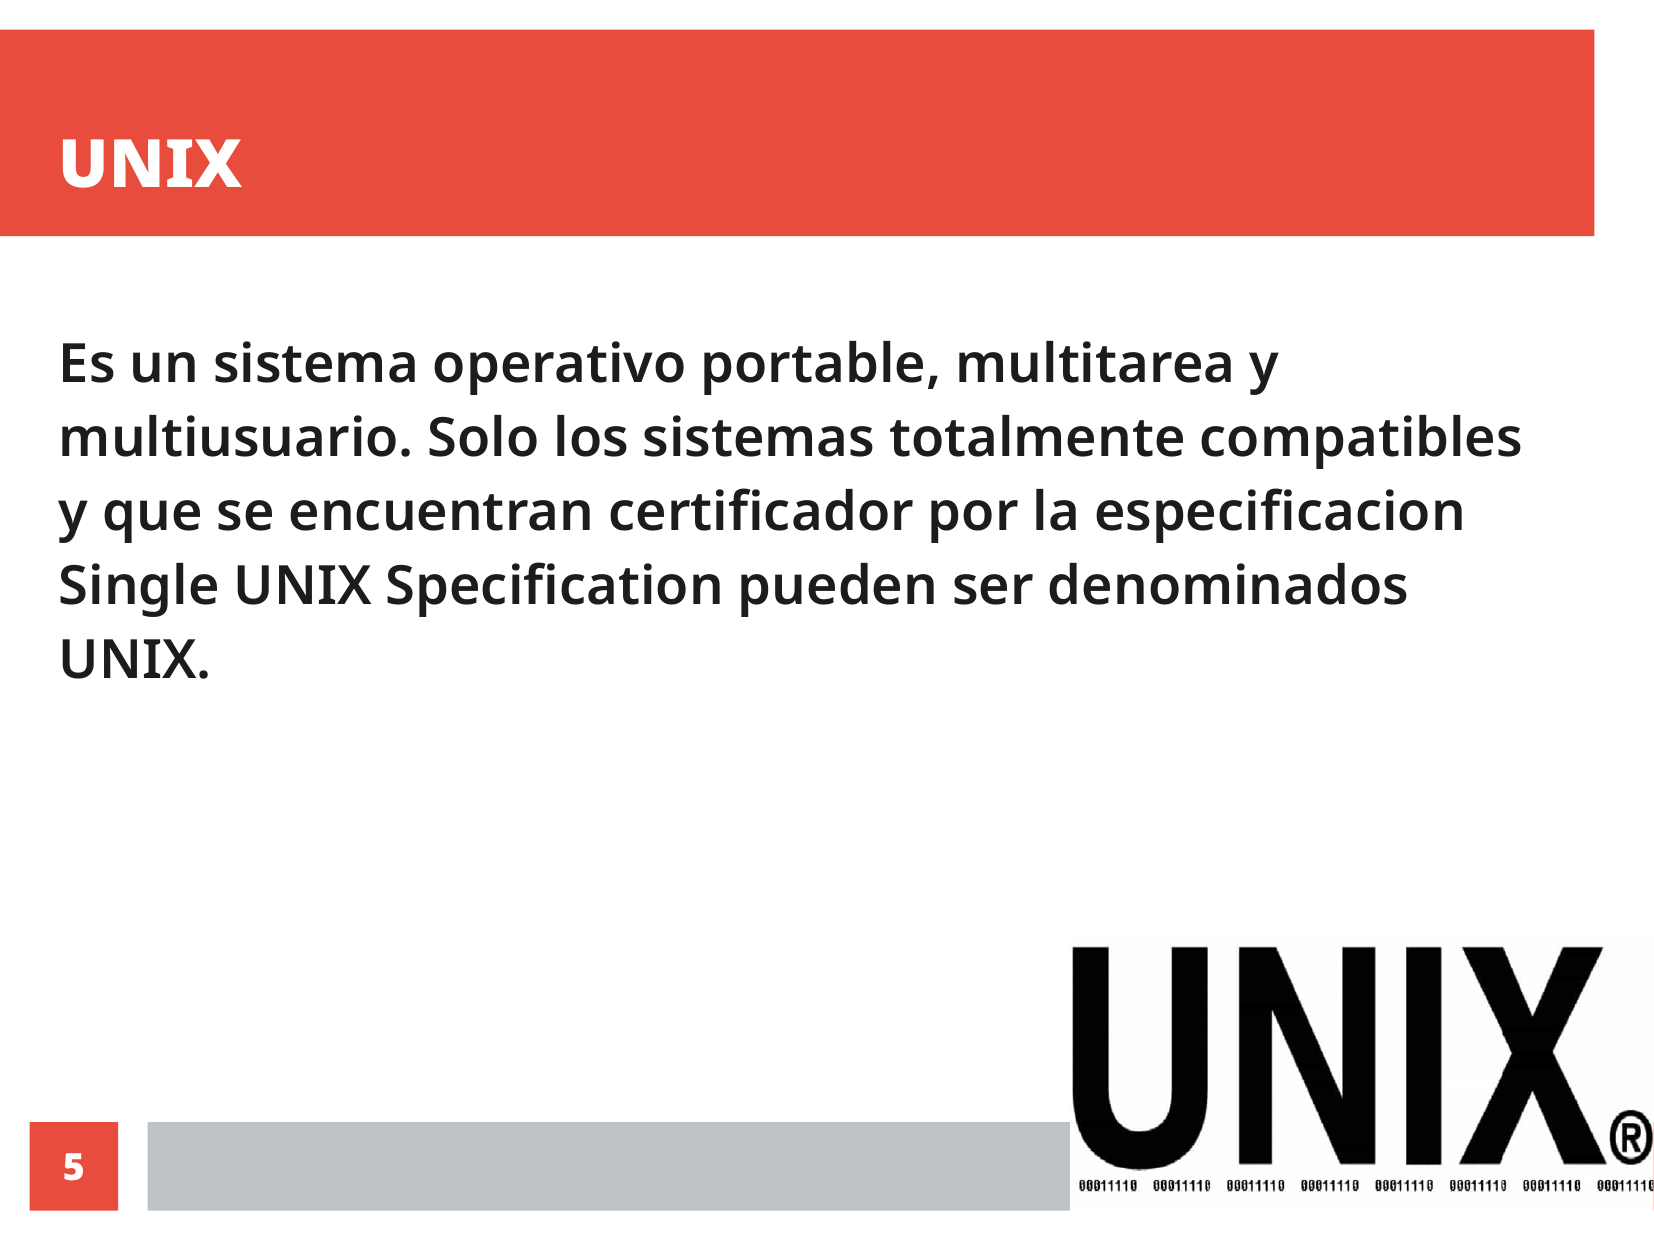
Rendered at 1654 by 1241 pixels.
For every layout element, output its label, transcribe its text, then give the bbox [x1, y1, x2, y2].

list Es un sistema operativo portable, multitarea y multiusuario. Solo los sistemas totalmente compatibles y que se encuentran certificador por la especificacion Single UNIX Specification pueden ser denominados UNIX. [59, 324, 1565, 1093]
title UNIX [59, 59, 1595, 207]
picture [1070, 933, 1654, 1212]
